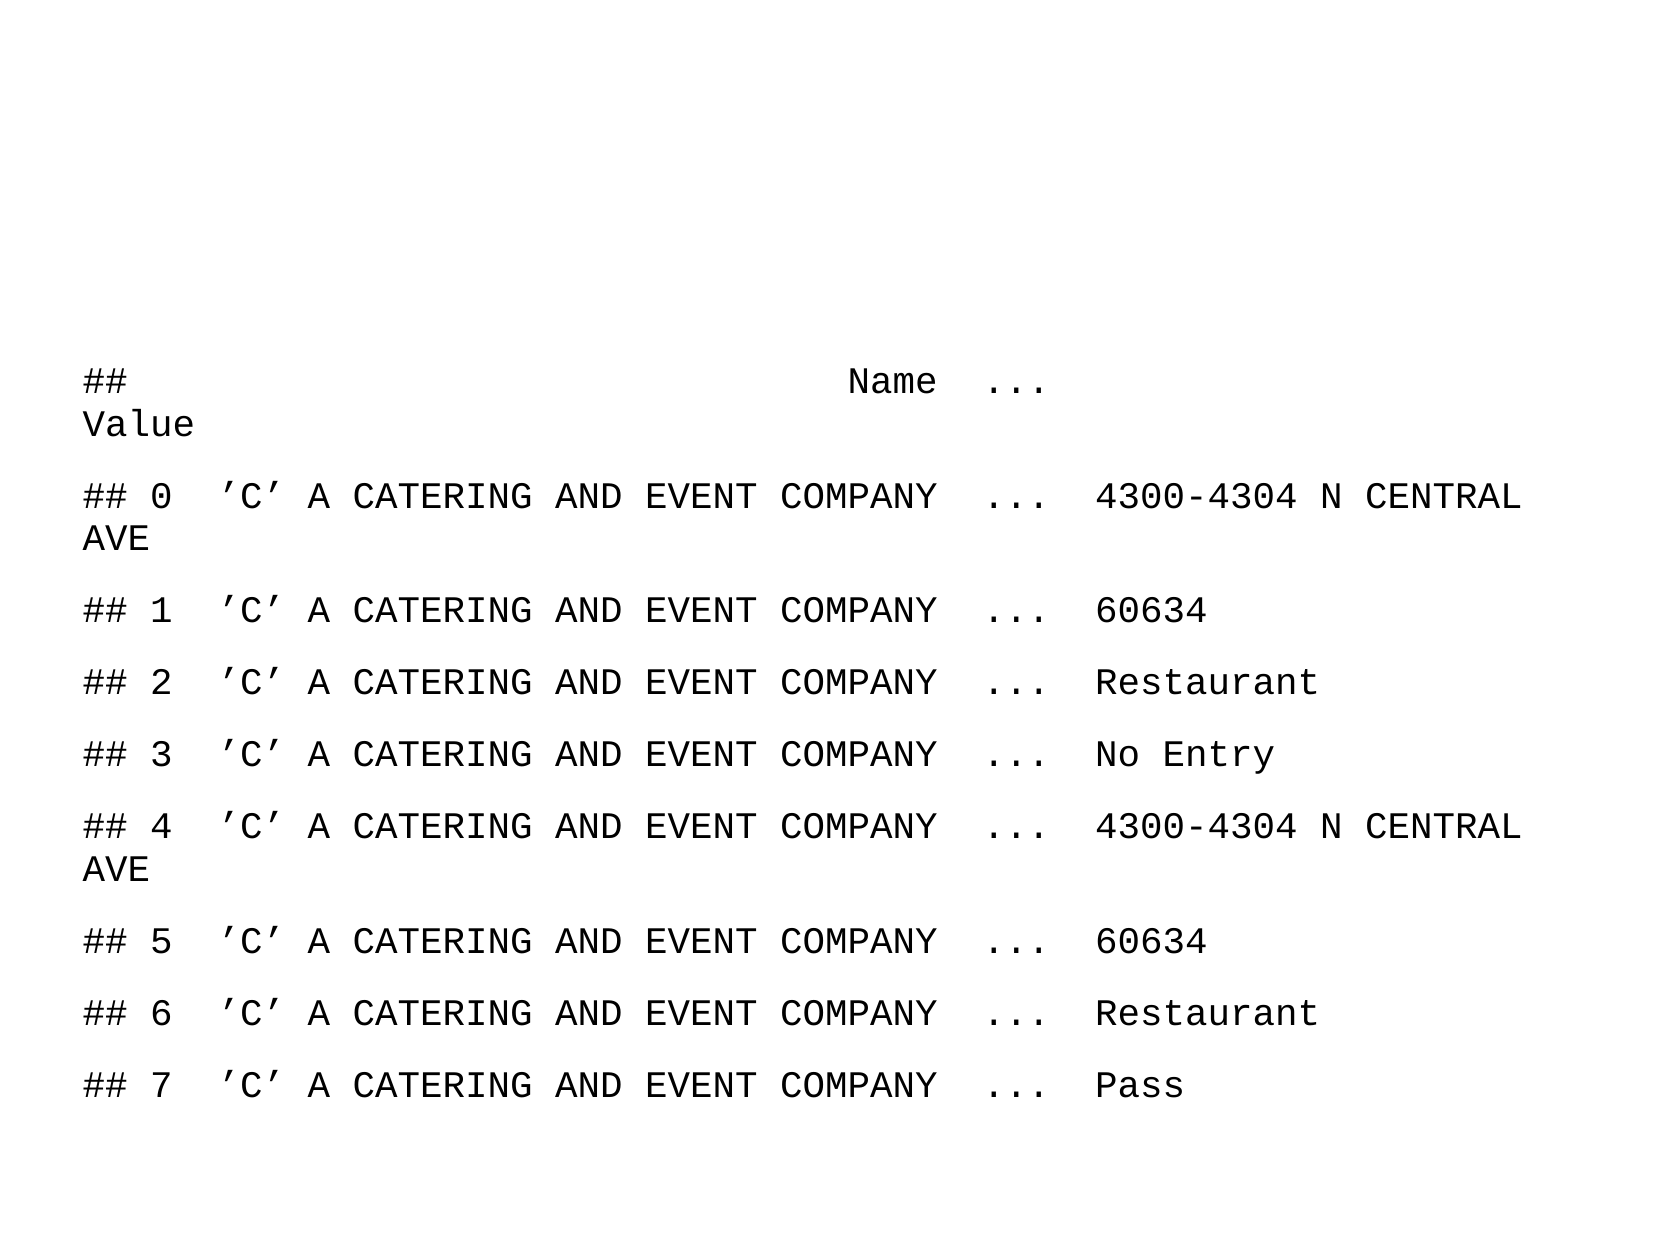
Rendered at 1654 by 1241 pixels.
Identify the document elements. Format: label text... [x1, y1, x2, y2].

list ## Name ... Value ## 0 ’C’ A CATERING AND EVENT COMPANY ... 4300-4304 N CENTRAL AVE ## 1 ’C’ A CATERING AND EVENT COMPANY ... 60634 ## 2 ’C’ A CATERING AND EVENT COMPANY ... Restaurant ## 3 ’C’ A CATERING AND EVENT COMPANY ... No Entry ## 4 ’C’ A CATERING AND EVENT COMPANY ... 4300-4304 N CENTRAL AVE ## 5 ’C’ A CATERING AND EVENT COMPANY ... 60634 ## 6 ’C’ A CATERING AND EVENT COMPANY ... Restaurant ## 7 ’C’ A CATERING AND EVENT COMPANY ... Pass [82, 290, 1571, 1162]
